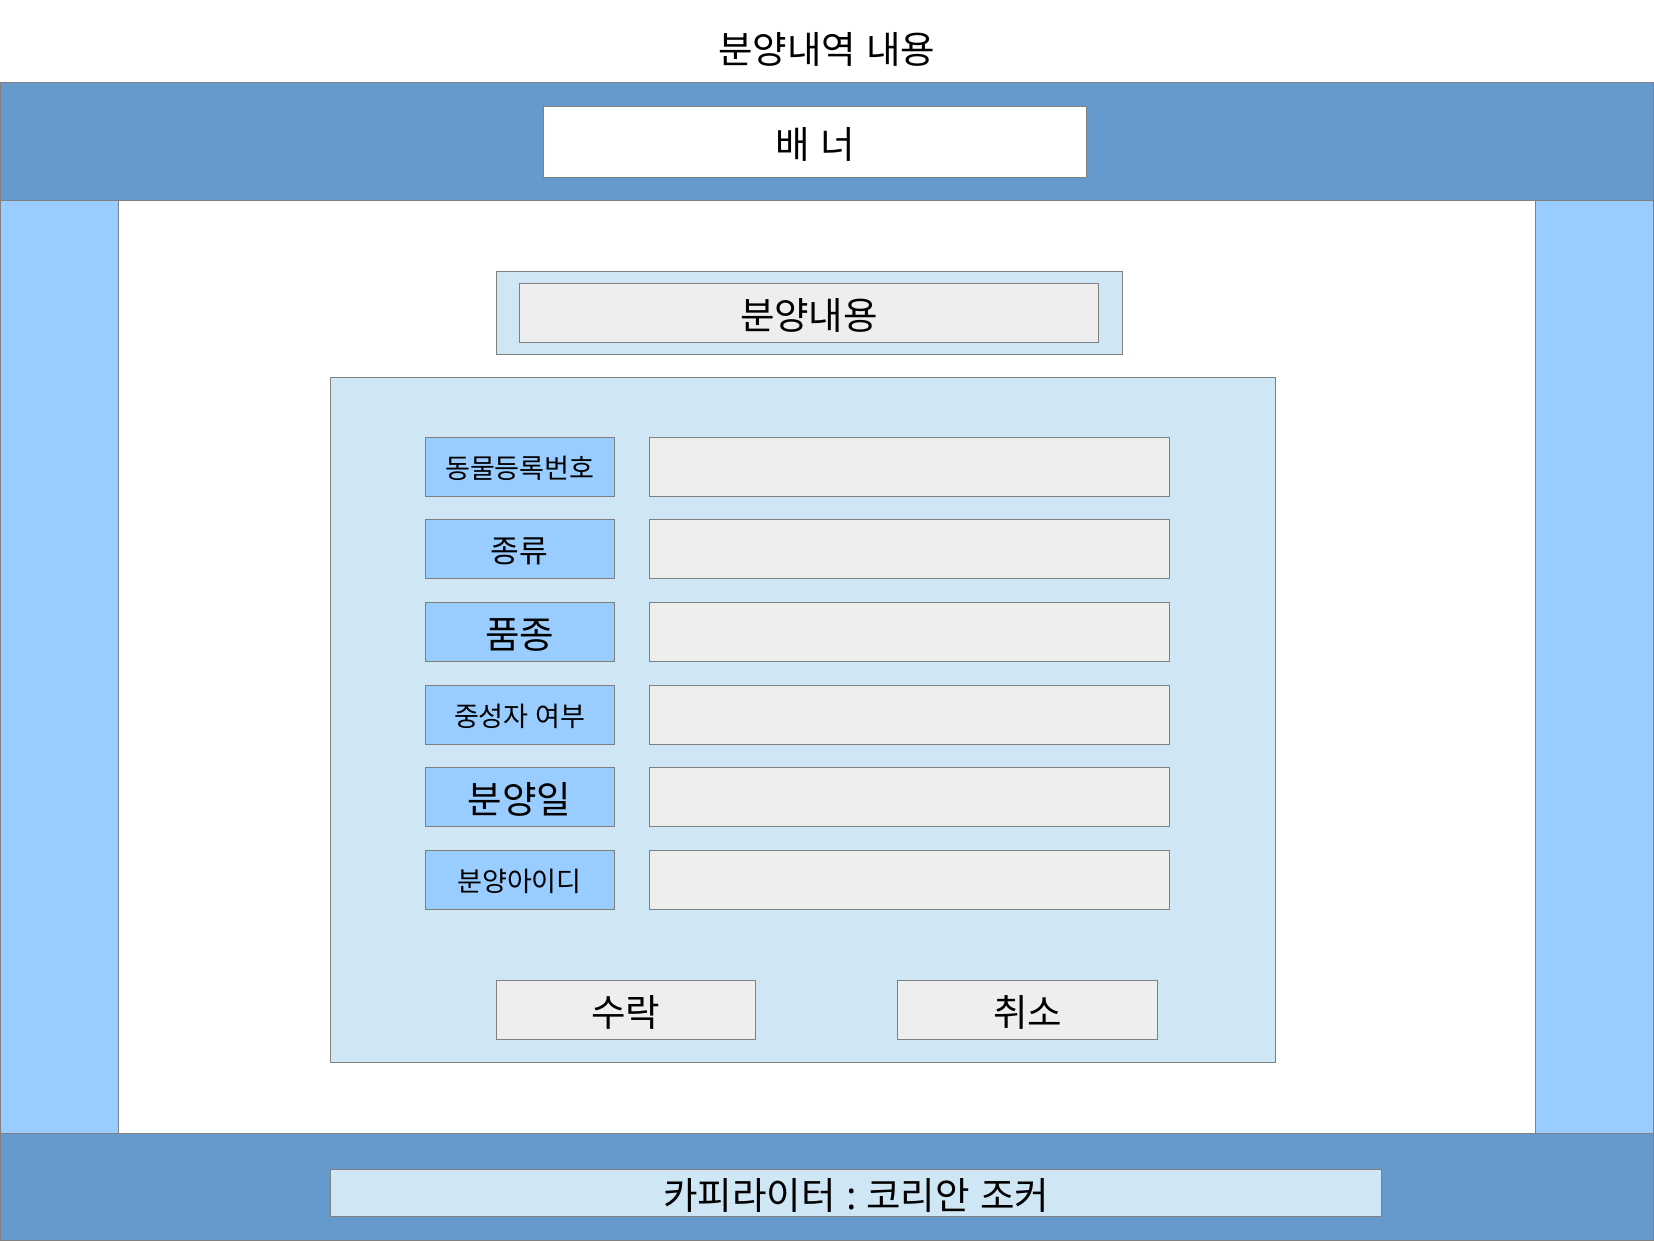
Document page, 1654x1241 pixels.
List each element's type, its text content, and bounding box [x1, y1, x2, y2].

text_box 카피라이터 : 코리안 조커 [330, 1169, 1382, 1217]
text_box 분양내역 내용 [602, 13, 1052, 71]
text_box 종류 [425, 519, 615, 579]
text_box 배 너 [543, 106, 1087, 178]
text_box 품종 [425, 602, 615, 662]
text_box 분양일 [425, 767, 615, 827]
text_box [0, 82, 1654, 1241]
text_box 수락 [496, 980, 756, 1040]
text_box 동물등록번호 [425, 437, 615, 497]
text_box 취소 [897, 980, 1158, 1040]
text_box 분양내용 [519, 283, 1099, 343]
text_box 중성자 여부 [425, 685, 615, 745]
text_box 분양아이디 [425, 850, 615, 910]
